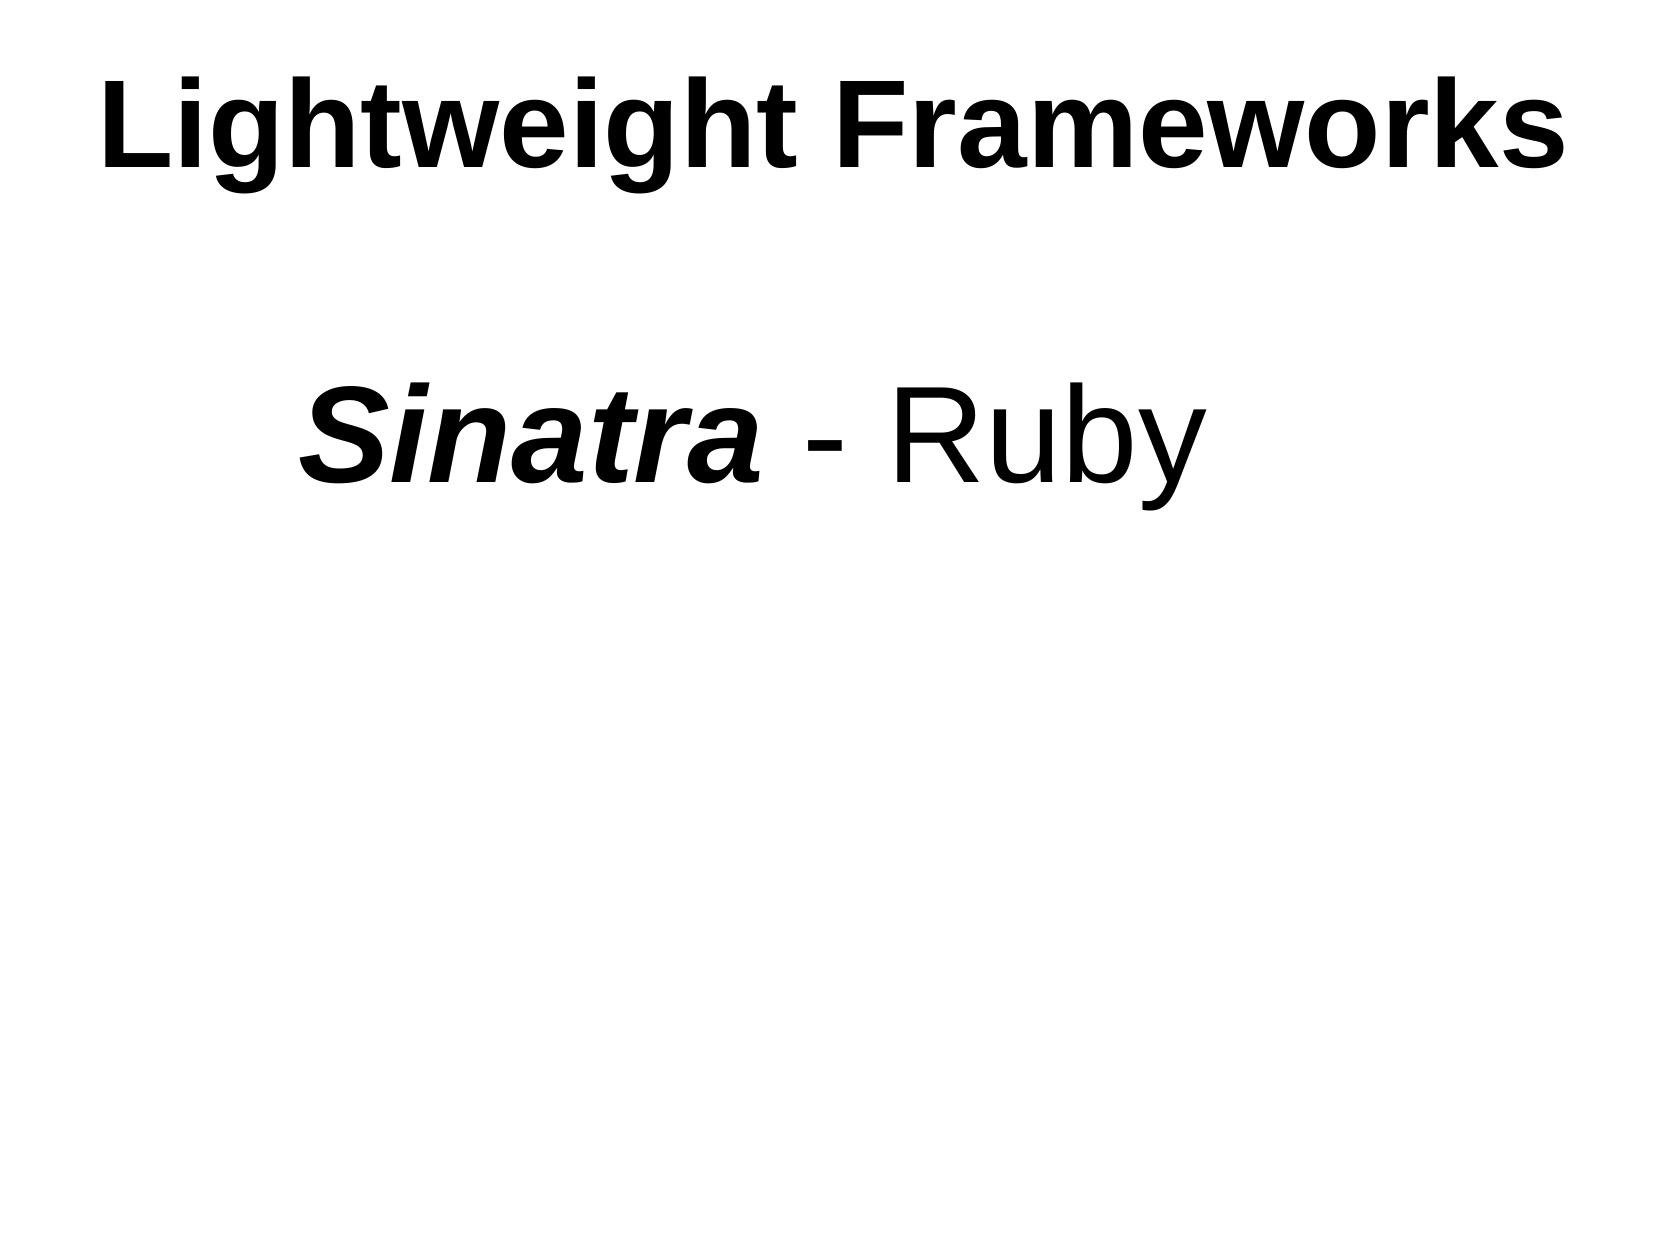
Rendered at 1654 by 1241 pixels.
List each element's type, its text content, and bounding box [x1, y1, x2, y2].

text_box Lightweight Frameworks [82, 47, 1585, 202]
text_box Sinatra - Ruby [283, 273, 1223, 673]
